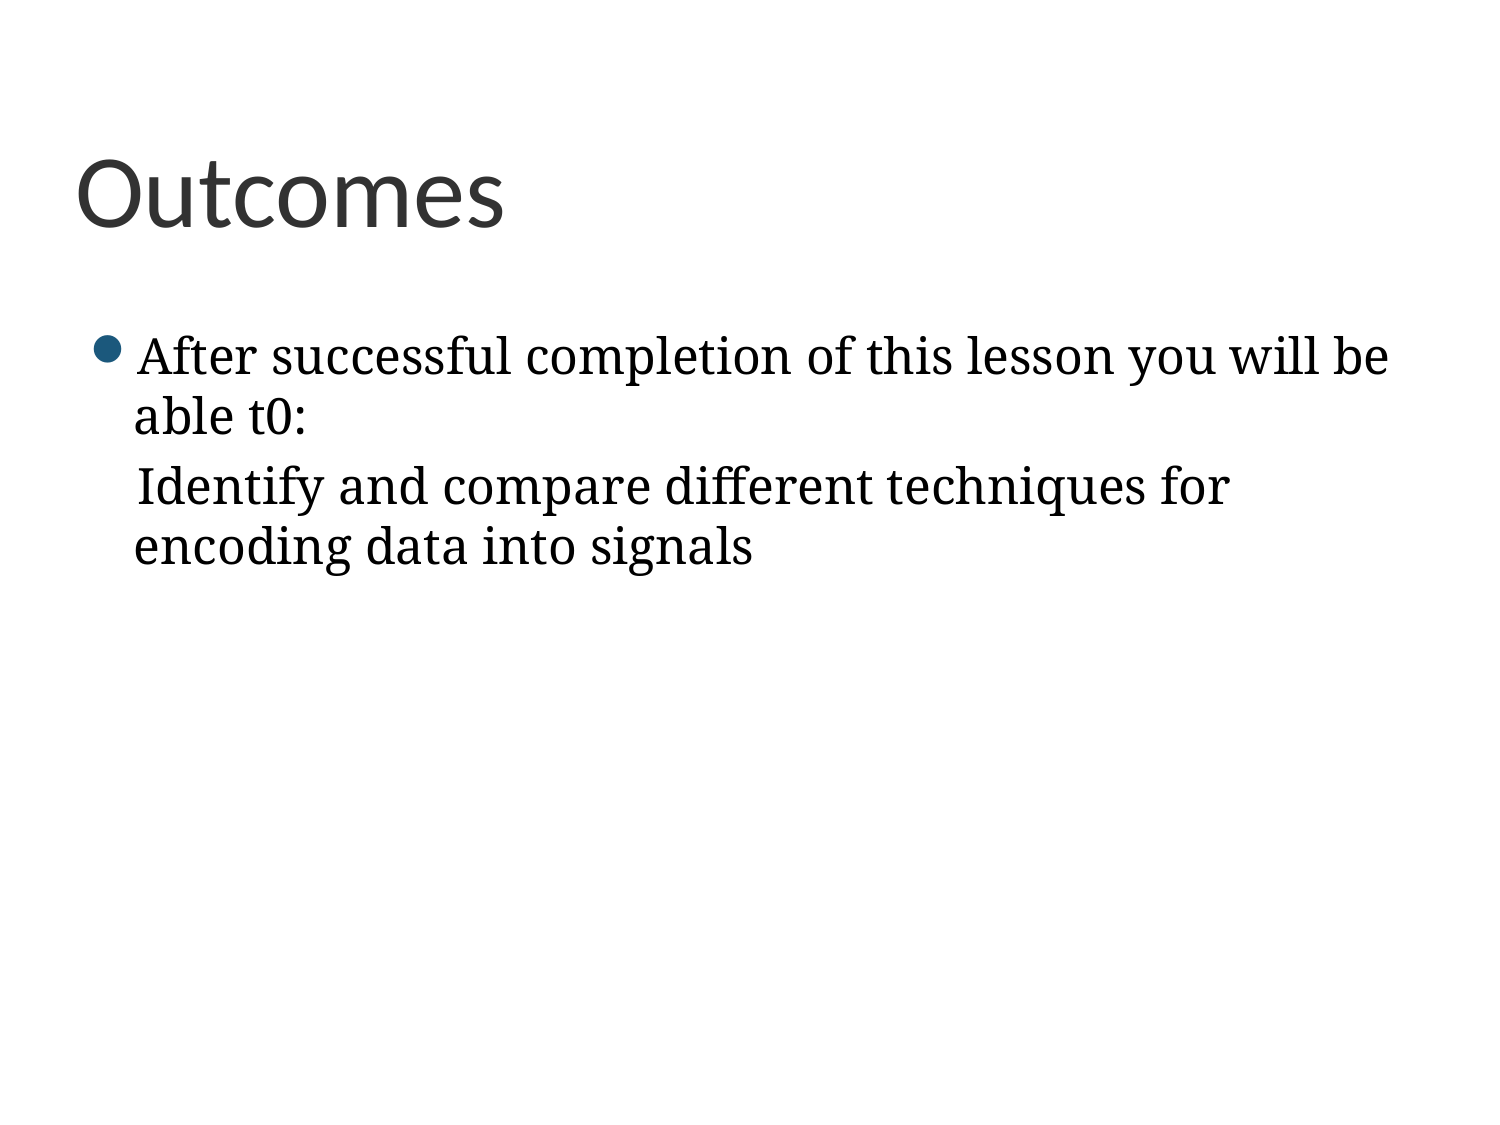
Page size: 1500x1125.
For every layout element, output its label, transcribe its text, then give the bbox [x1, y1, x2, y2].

title Outcomes [75, 115, 1426, 304]
text_box After successful completion of this lesson you will be able t0: Identify and compare different techniques for encoding data into signals [75, 317, 1426, 1038]
